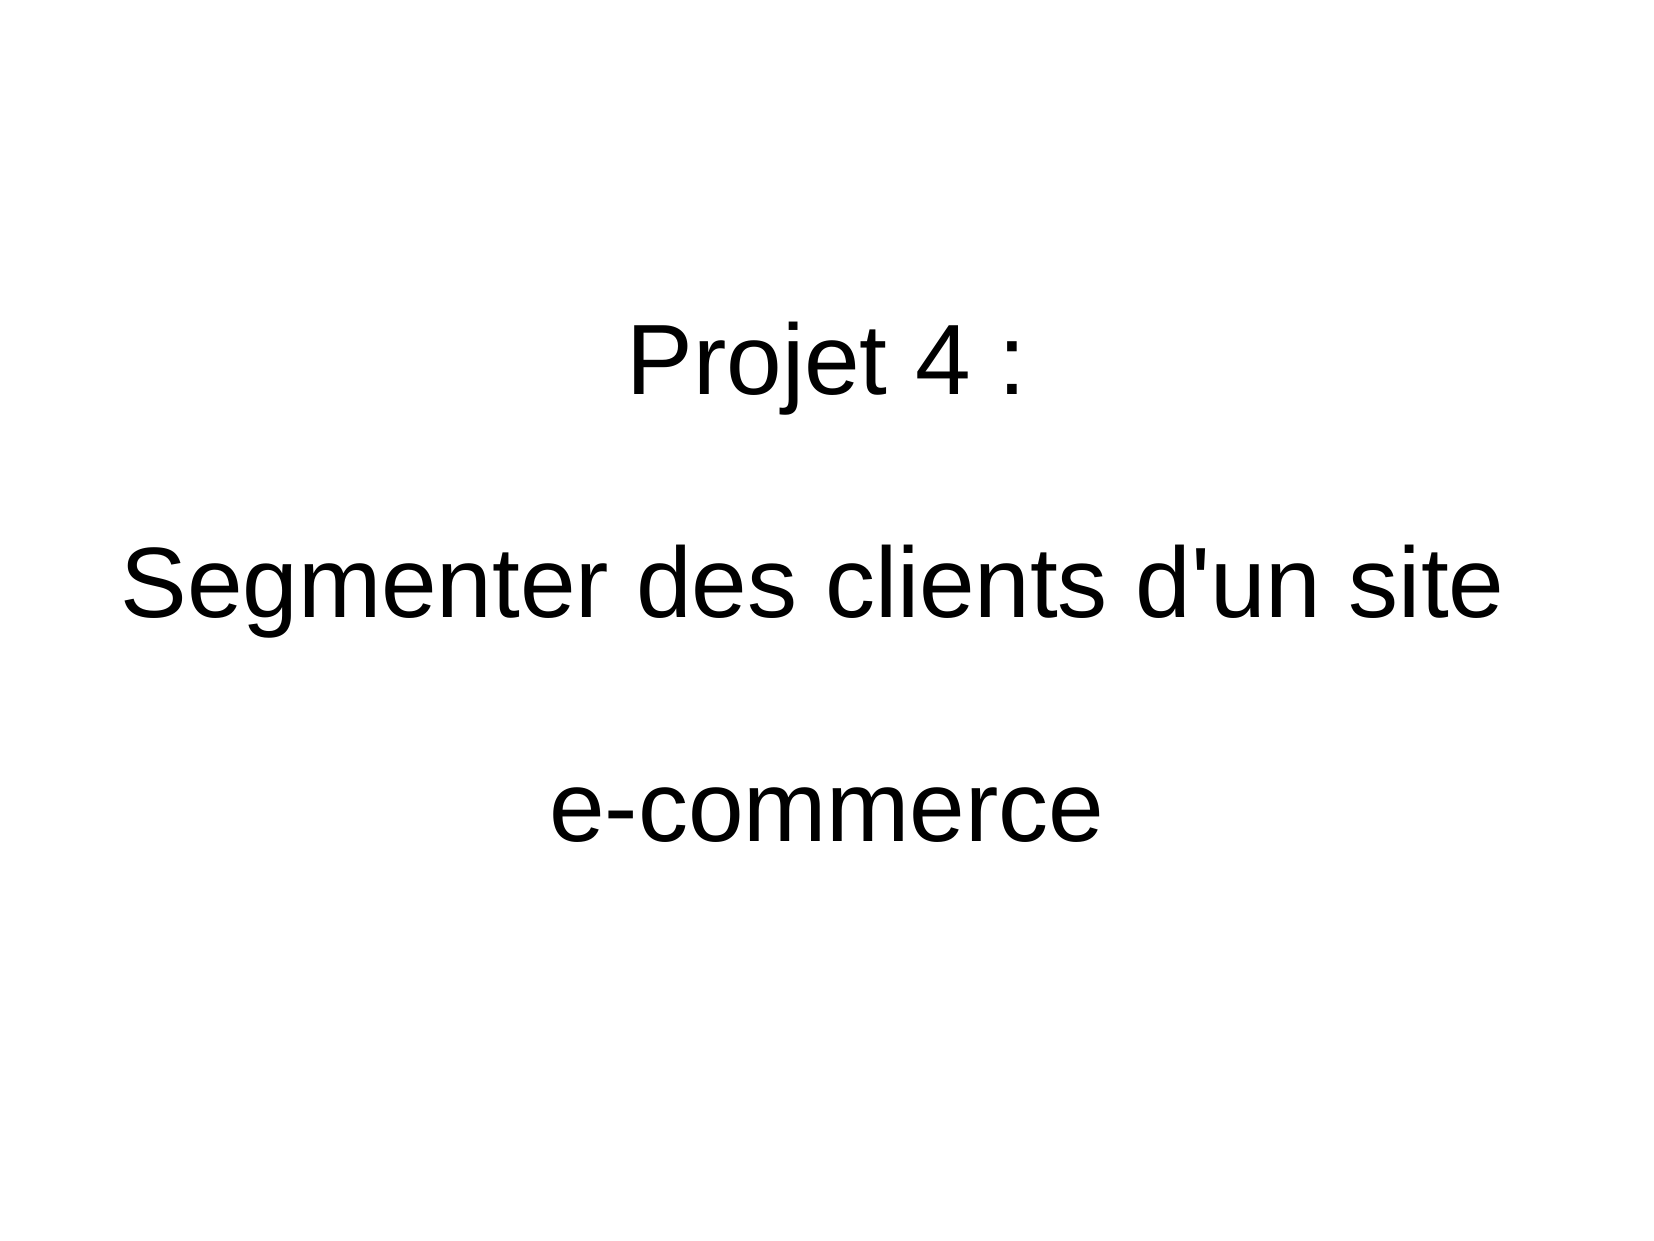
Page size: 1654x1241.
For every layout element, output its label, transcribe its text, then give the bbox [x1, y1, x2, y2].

subtitle Projet 4 : Segmenter des clients d'un site e-commerce [82, 173, 1571, 993]
